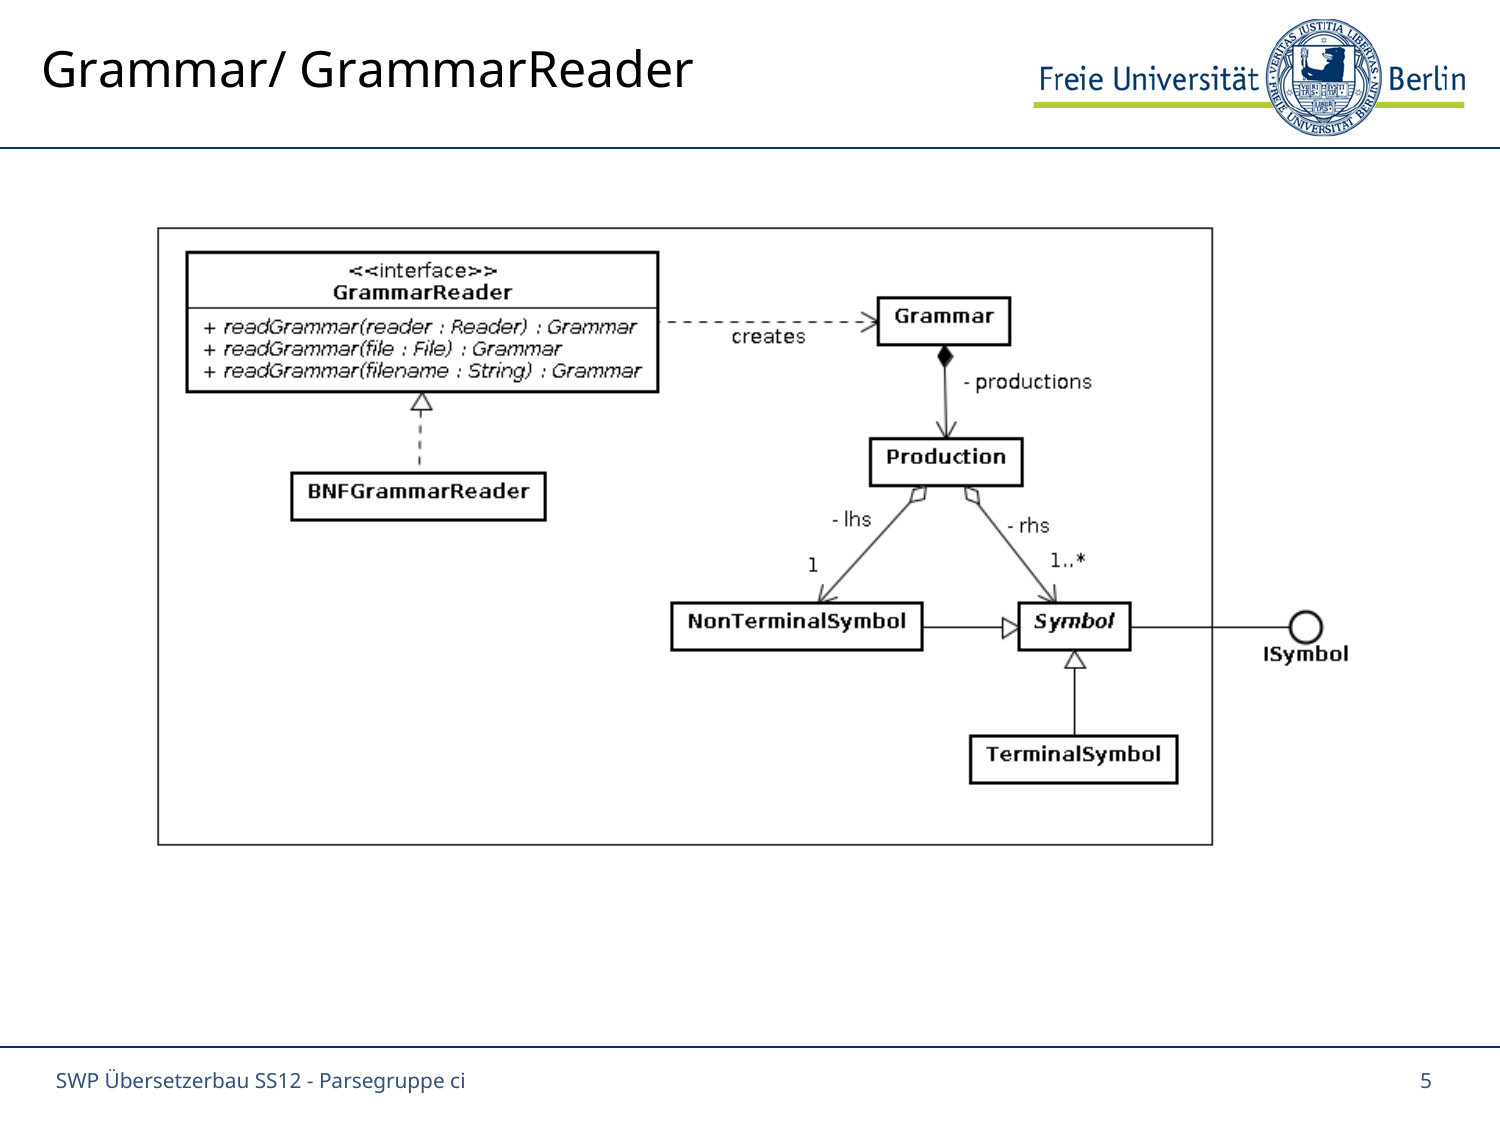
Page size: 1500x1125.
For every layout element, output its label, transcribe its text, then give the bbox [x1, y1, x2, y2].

picture [1033, 19, 1470, 137]
title Grammar/ GrammarReader [41, 0, 1016, 138]
picture [142, 212, 1365, 860]
